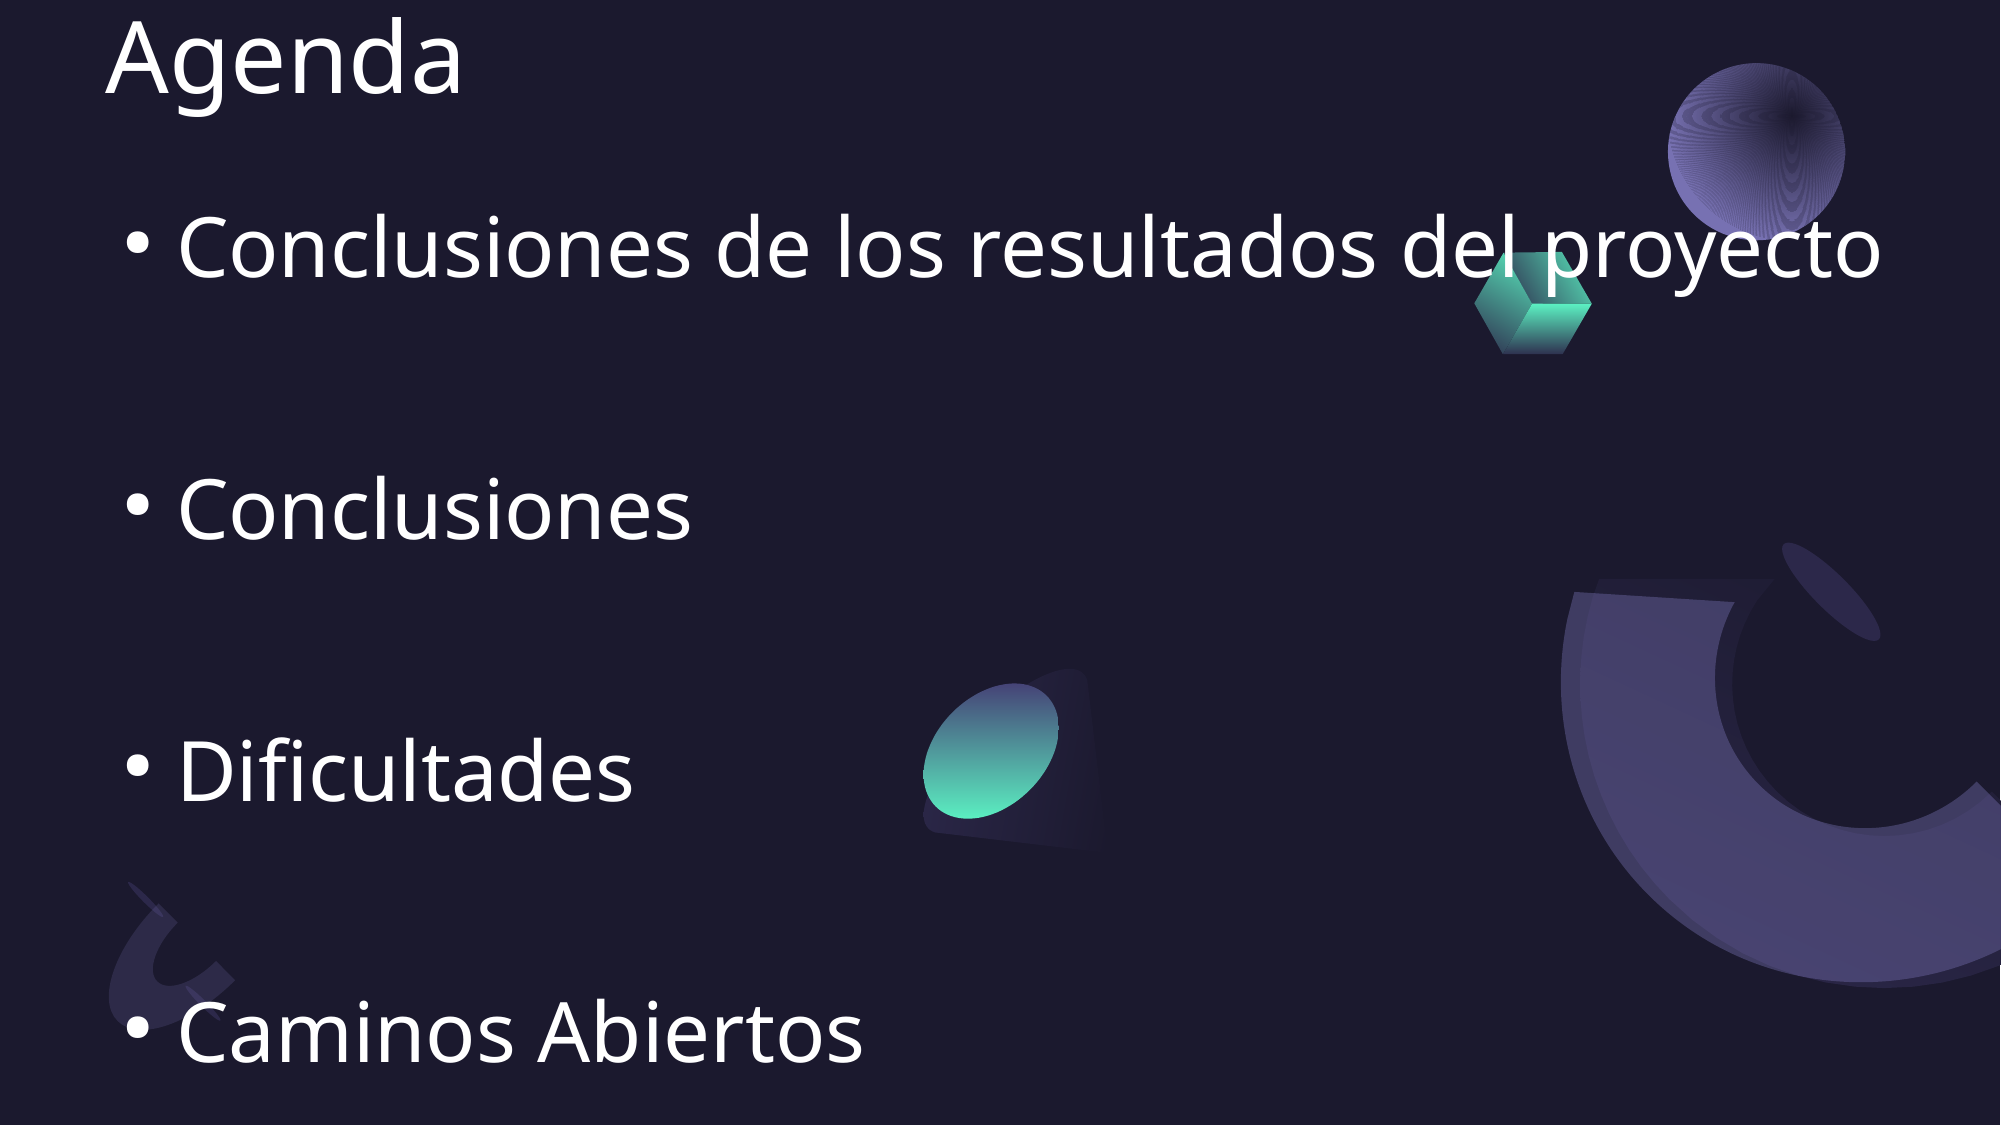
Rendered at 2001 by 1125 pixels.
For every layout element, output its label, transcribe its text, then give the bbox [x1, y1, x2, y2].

title Agenda [90, 0, 1910, 177]
list Conclusiones de los resultados del proyecto Conclusiones Dificultades Caminos Abiertos [90, 177, 1910, 1087]
